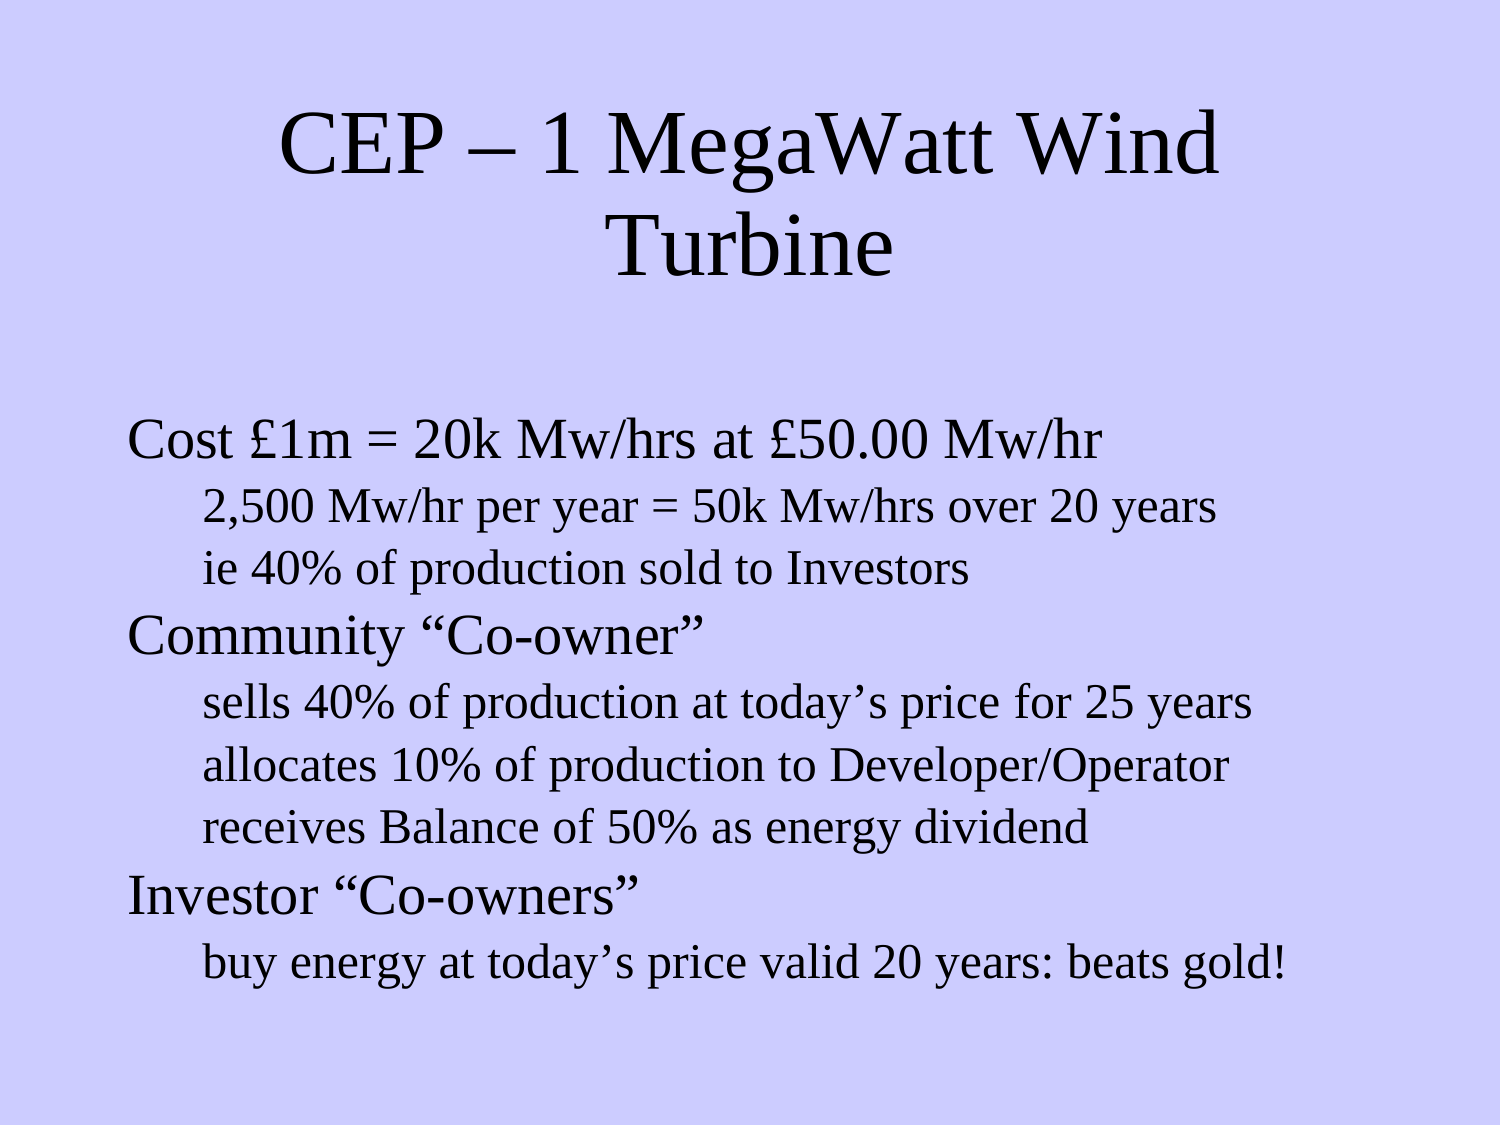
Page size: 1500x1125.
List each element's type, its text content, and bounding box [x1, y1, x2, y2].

list Cost £1m = 20k Mw/hrs at £50.00 Mw/hr 2,500 Mw/hr per year = 50k Mw/hrs over 20 years ie 40% of production sold to Investors Community “Co-owner” sells 40% of production at today’s price for 25 years allocates 10% of production to Developer/Operator receives Balance of 50% as energy dividend Investor “Co-owners” buy energy at today’s price valid 20 years: beats gold! [112, 324, 1388, 1035]
title CEP – 1 MegaWatt Wind Turbine [112, 76, 1388, 312]
